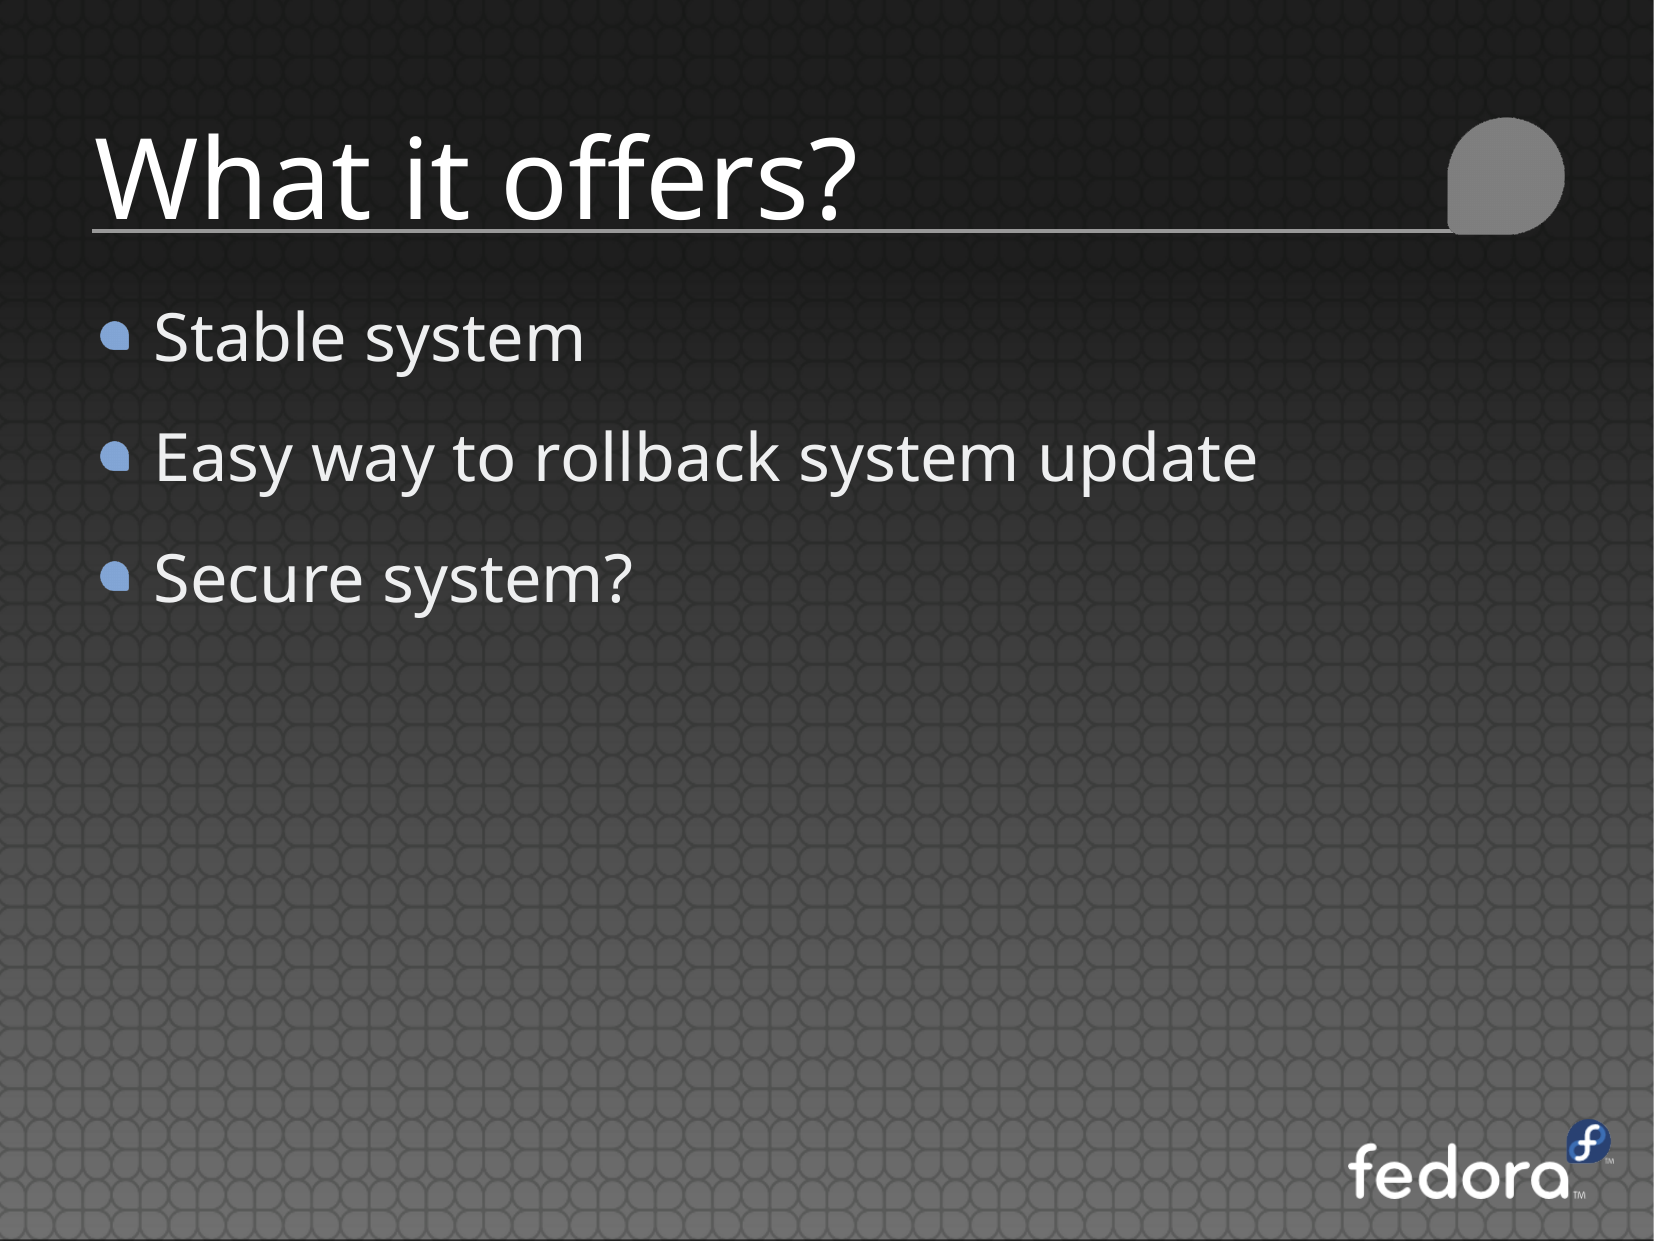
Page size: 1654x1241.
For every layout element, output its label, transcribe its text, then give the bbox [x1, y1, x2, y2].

picture [0, 0, 1654, 1241]
title What it offers? [94, 100, 1426, 251]
list Stable system Easy way to rollback system update Secure system? [82, 290, 1571, 1094]
